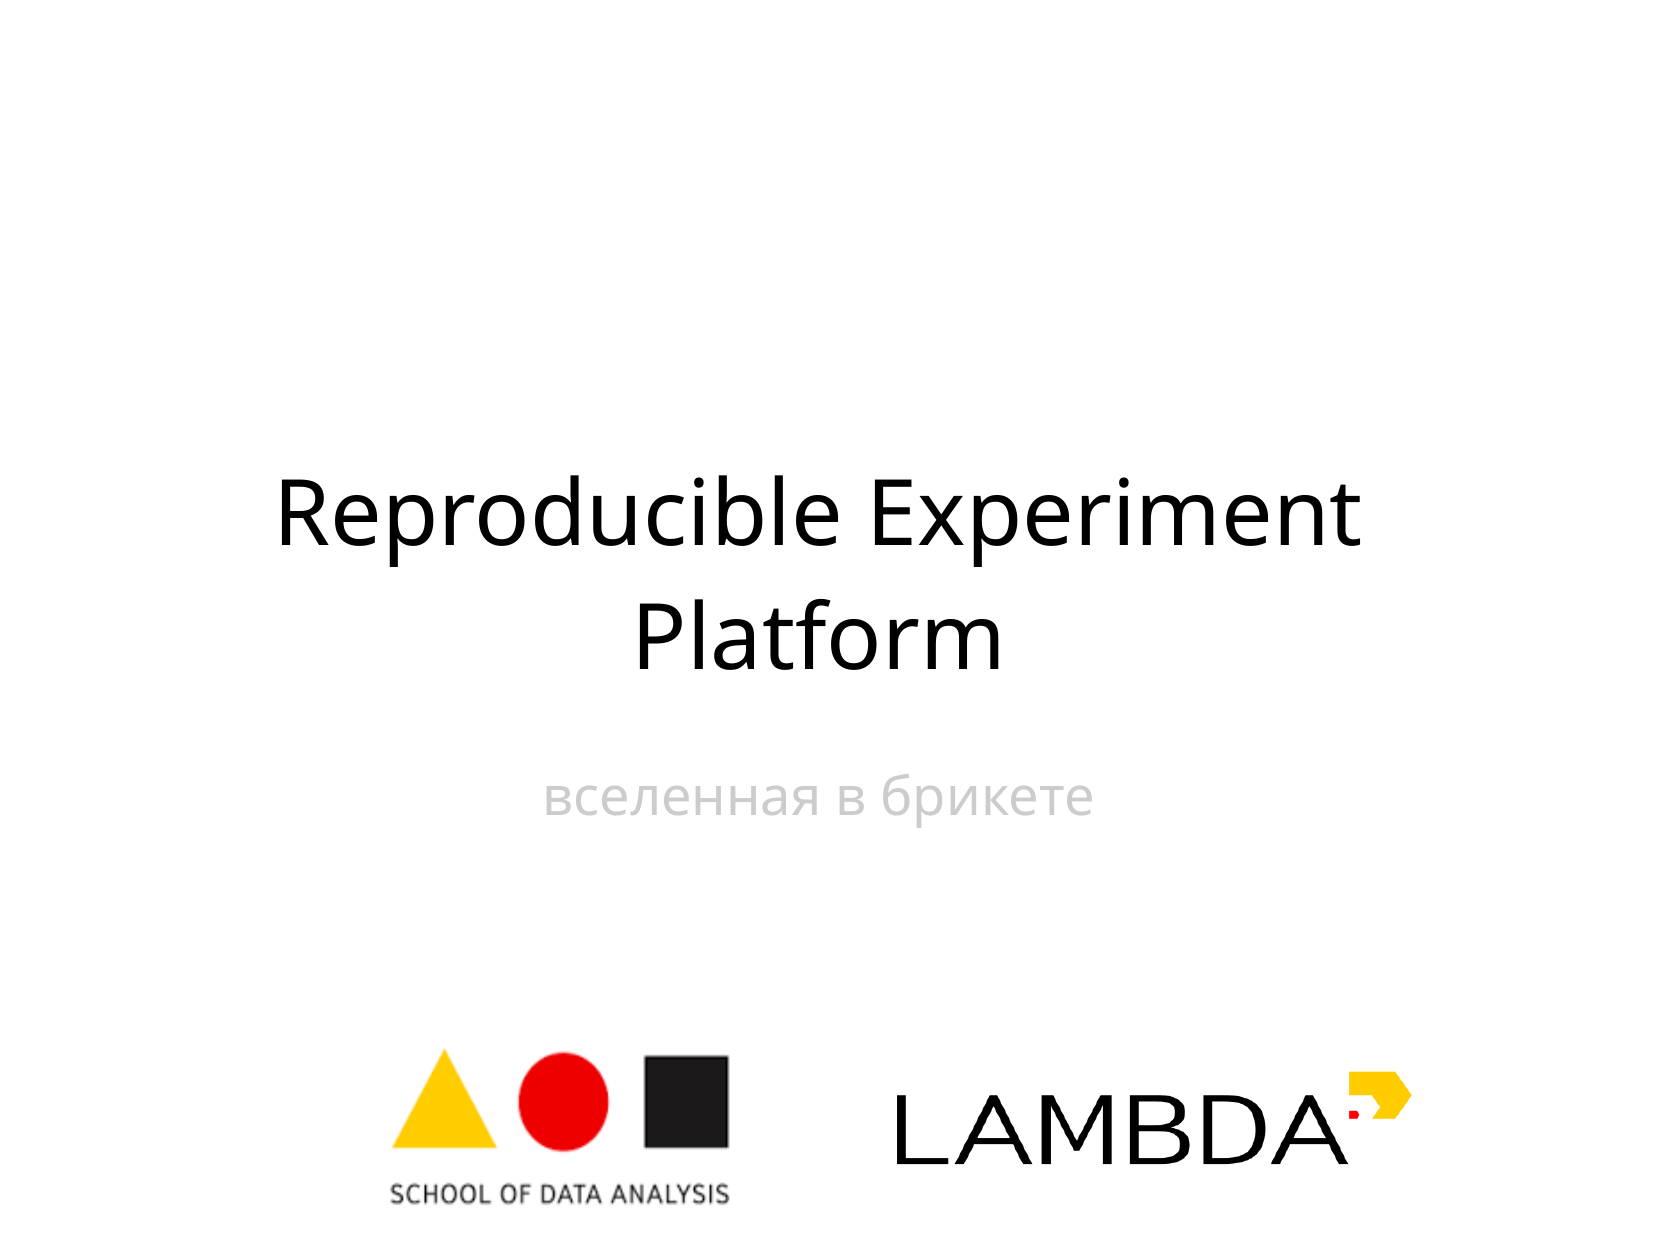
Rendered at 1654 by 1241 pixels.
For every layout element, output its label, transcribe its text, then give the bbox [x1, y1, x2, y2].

title Reproducible Experiment Platform вселенная в брикете [75, 523, 1564, 755]
picture [840, 1019, 1441, 1201]
picture [375, 1034, 751, 1216]
